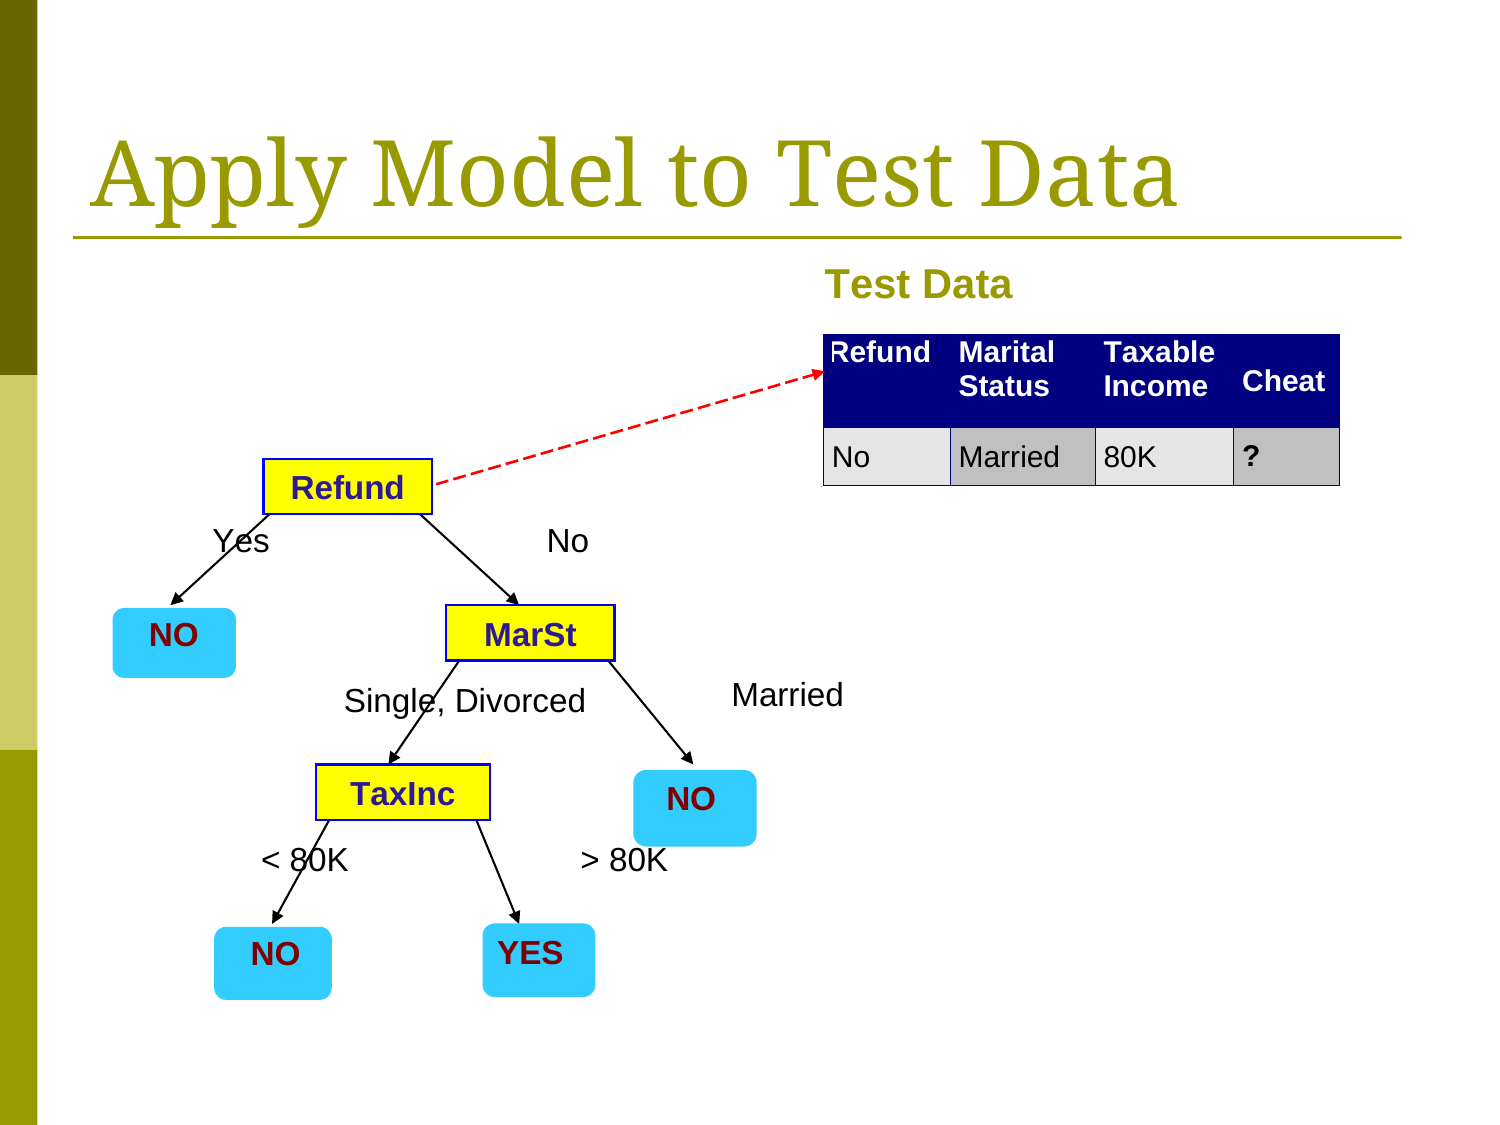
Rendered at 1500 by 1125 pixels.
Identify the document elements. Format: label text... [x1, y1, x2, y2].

text_box NO [179, 923, 372, 980]
text_box [482, 928, 596, 998]
text_box Married [604, 665, 869, 722]
text_box [633, 826, 757, 847]
text_box NO [77, 605, 270, 661]
text_box [214, 980, 332, 1000]
text_box NO [595, 769, 788, 826]
text_box Refund [263, 458, 433, 515]
text_box Test Data [787, 258, 1051, 315]
chart [812, 333, 1361, 520]
text_box Single, Divorced [216, 671, 602, 727]
text_box Yes [85, 511, 285, 568]
text_box No [419, 511, 604, 568]
text_box > 80K [452, 830, 684, 887]
text_box MarSt [446, 605, 615, 661]
text_box TaxInc [315, 764, 490, 820]
text_box YES [468, 923, 593, 979]
title Apply Model to Test Data [75, 45, 1426, 233]
text_box [112, 661, 236, 678]
text_box < 80K [133, 830, 364, 887]
